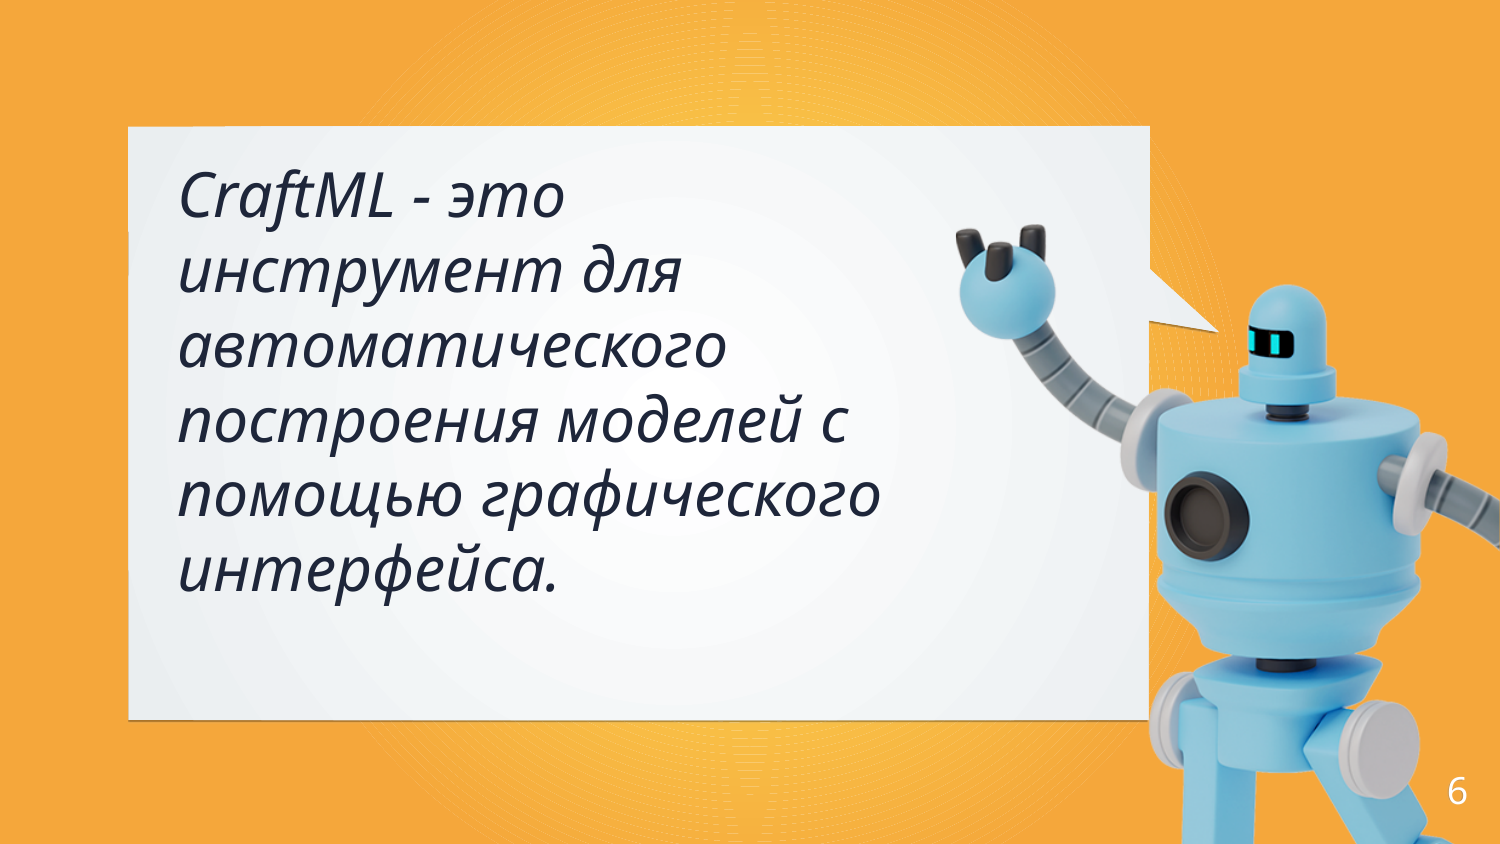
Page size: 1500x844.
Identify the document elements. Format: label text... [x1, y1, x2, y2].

text_box CraftML - это инструмент для автоматического построения моделей с помощью графического интерфейса. [177, 154, 972, 591]
picture [955, 224, 1500, 844]
